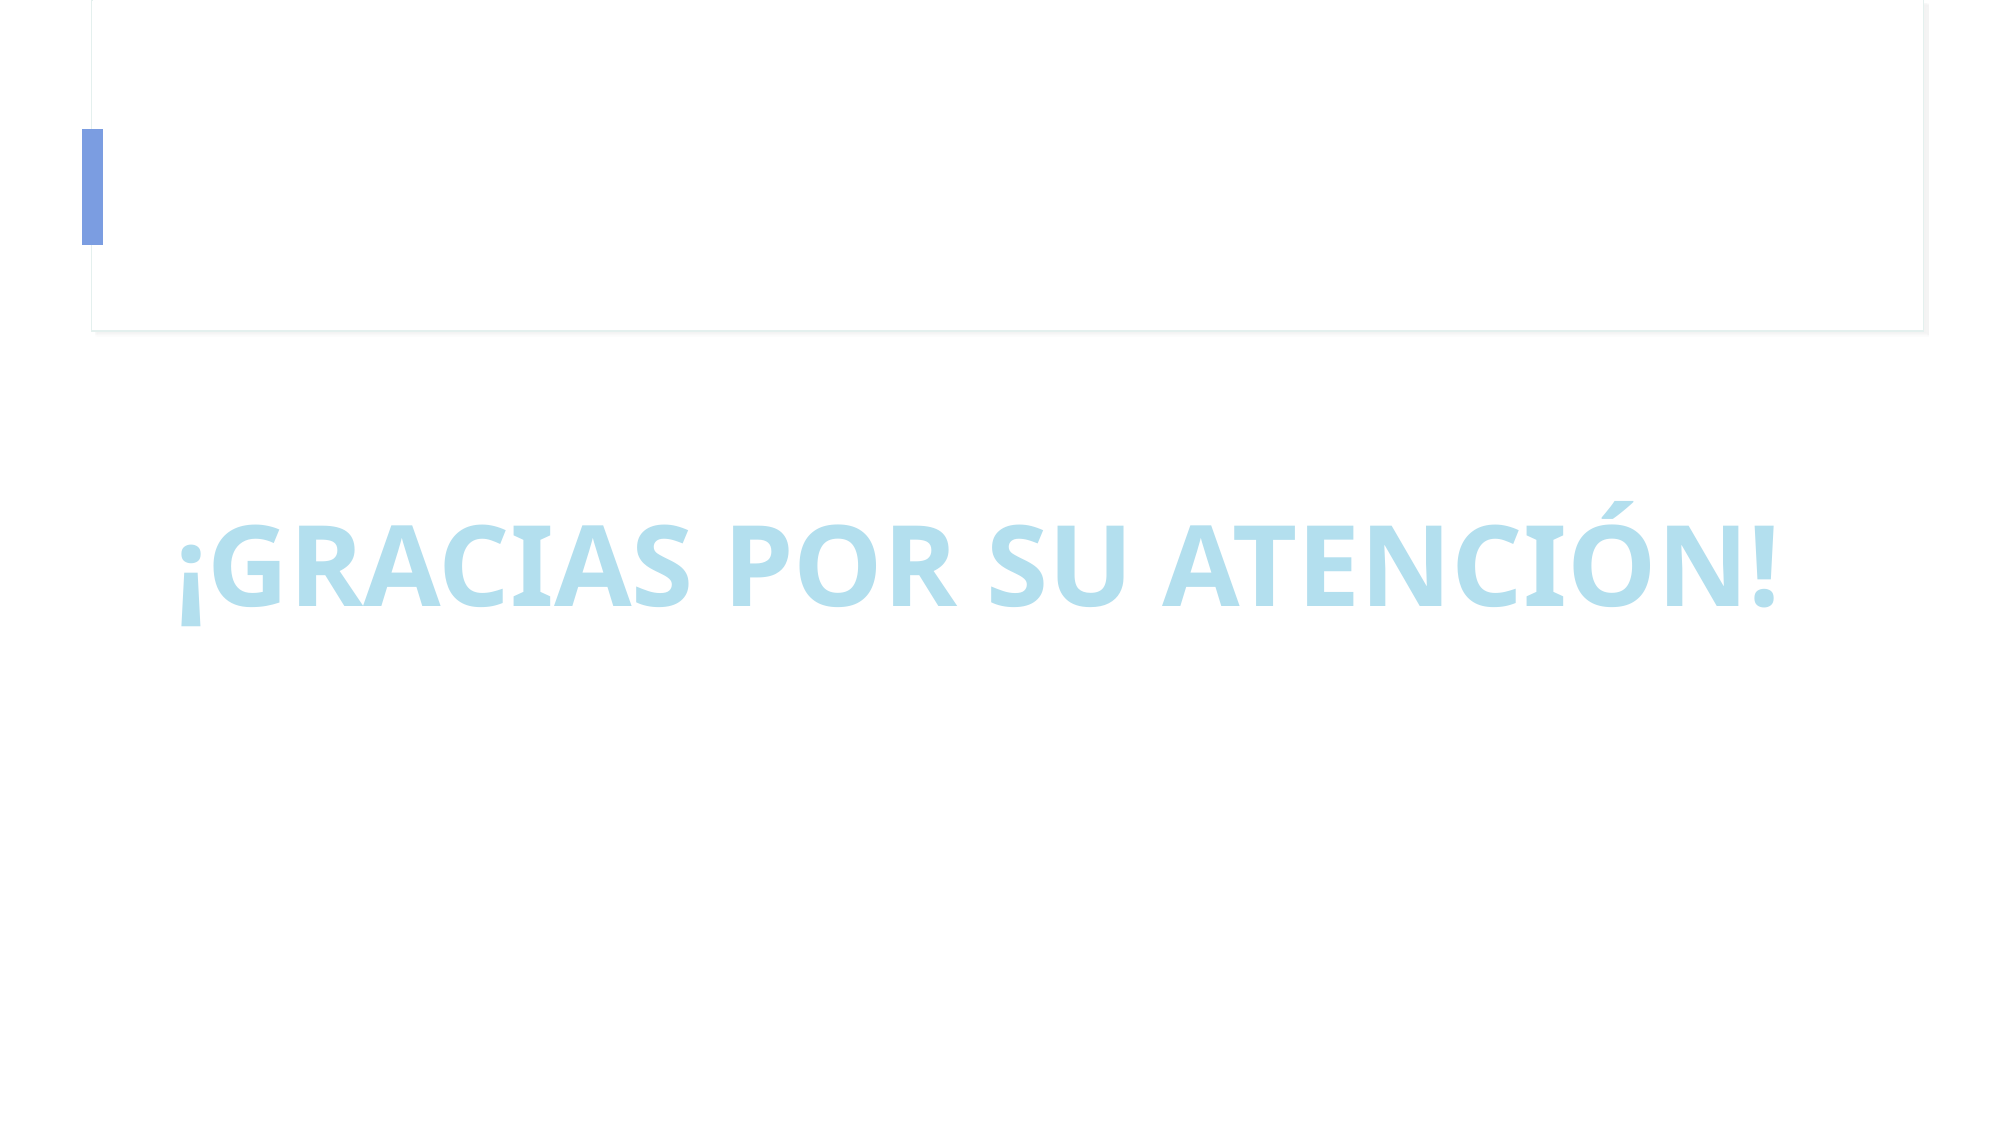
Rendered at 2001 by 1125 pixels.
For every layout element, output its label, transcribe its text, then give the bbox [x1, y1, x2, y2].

text_box ¡GRACIAS POR SU ATENCIÓN! [161, 487, 1797, 637]
